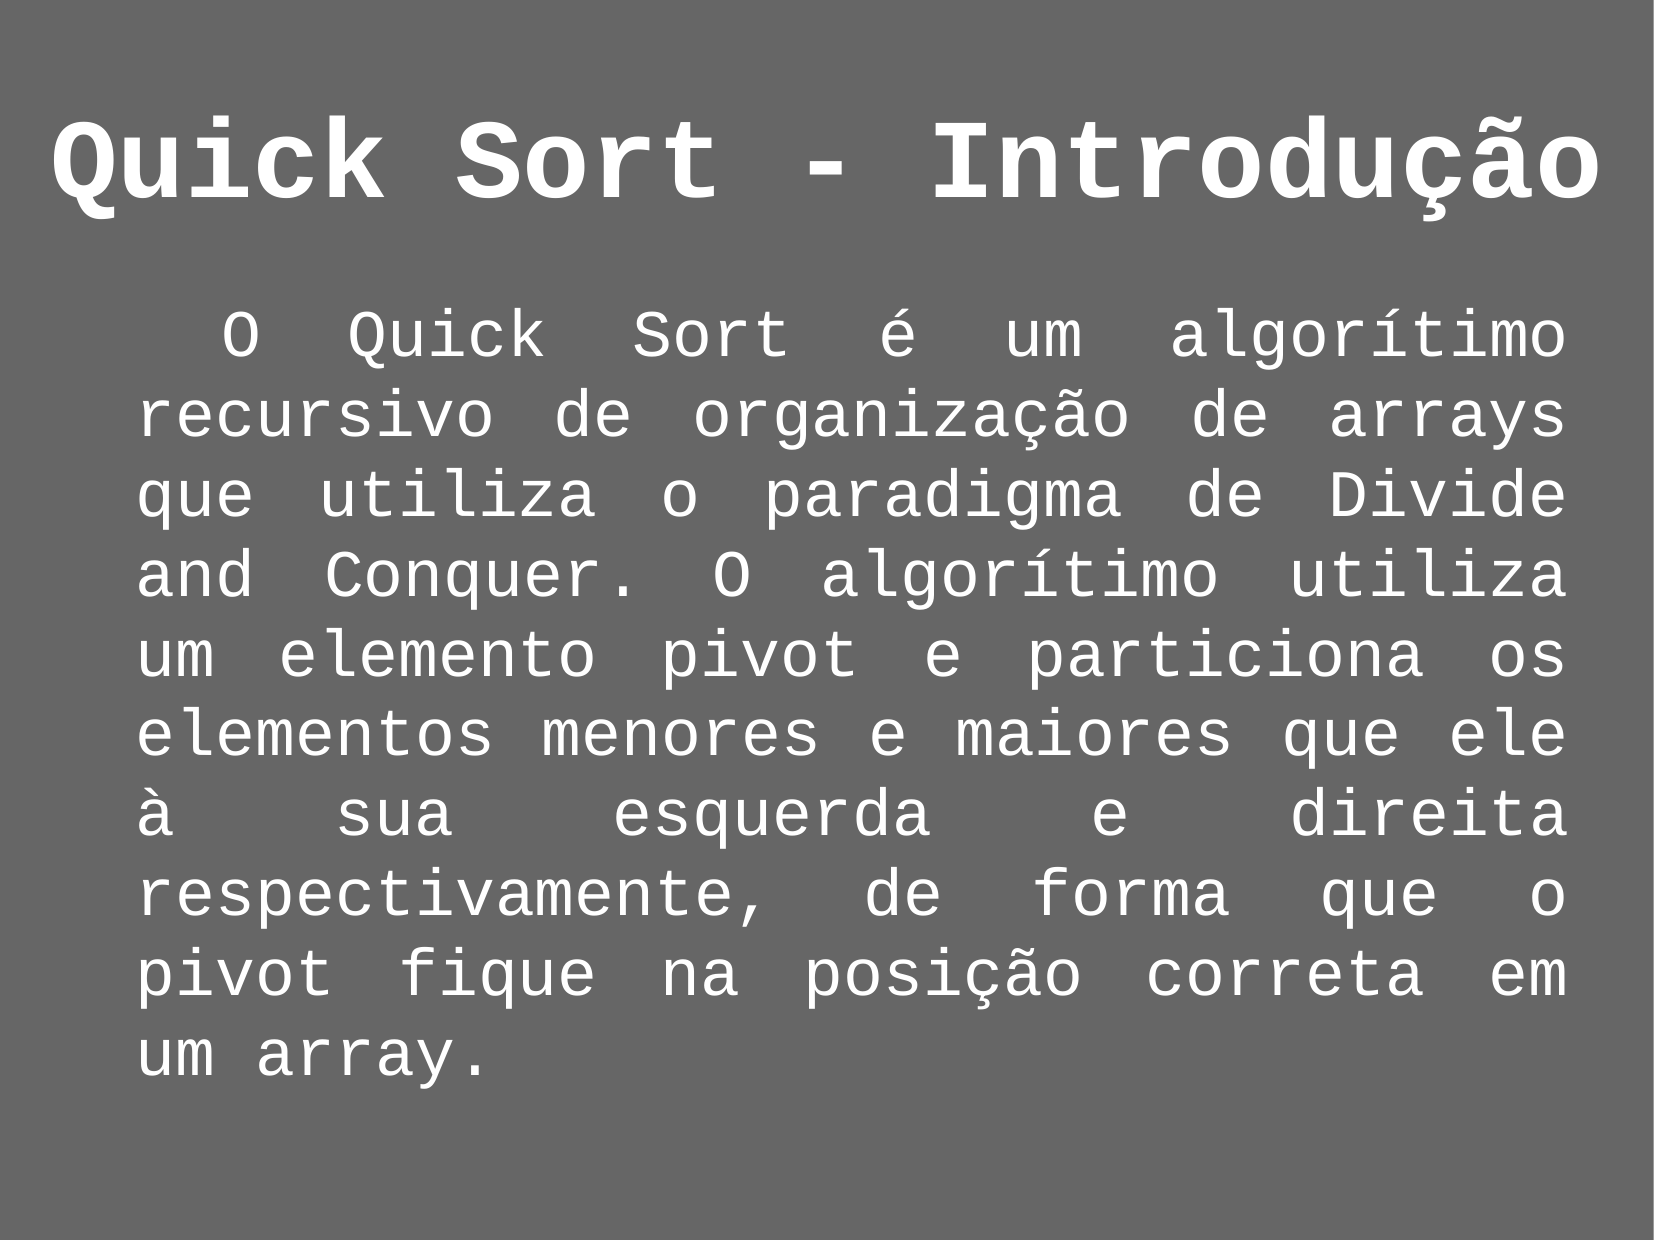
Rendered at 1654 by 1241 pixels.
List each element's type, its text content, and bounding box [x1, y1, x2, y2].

text_box Quick Sort - Introdução [47, 85, 1607, 221]
text_box O Quick Sort é um algorítimo recursivo de organização de arrays que utiliza o paradigma de Divide and Conquer. O algorítimo utiliza um elemento pivot e particiona os elementos menores e maiores que ele à sua esquerda e direita respectivamente, de forma que o pivot fique na posição correta em um array. [82, 290, 1571, 1099]
